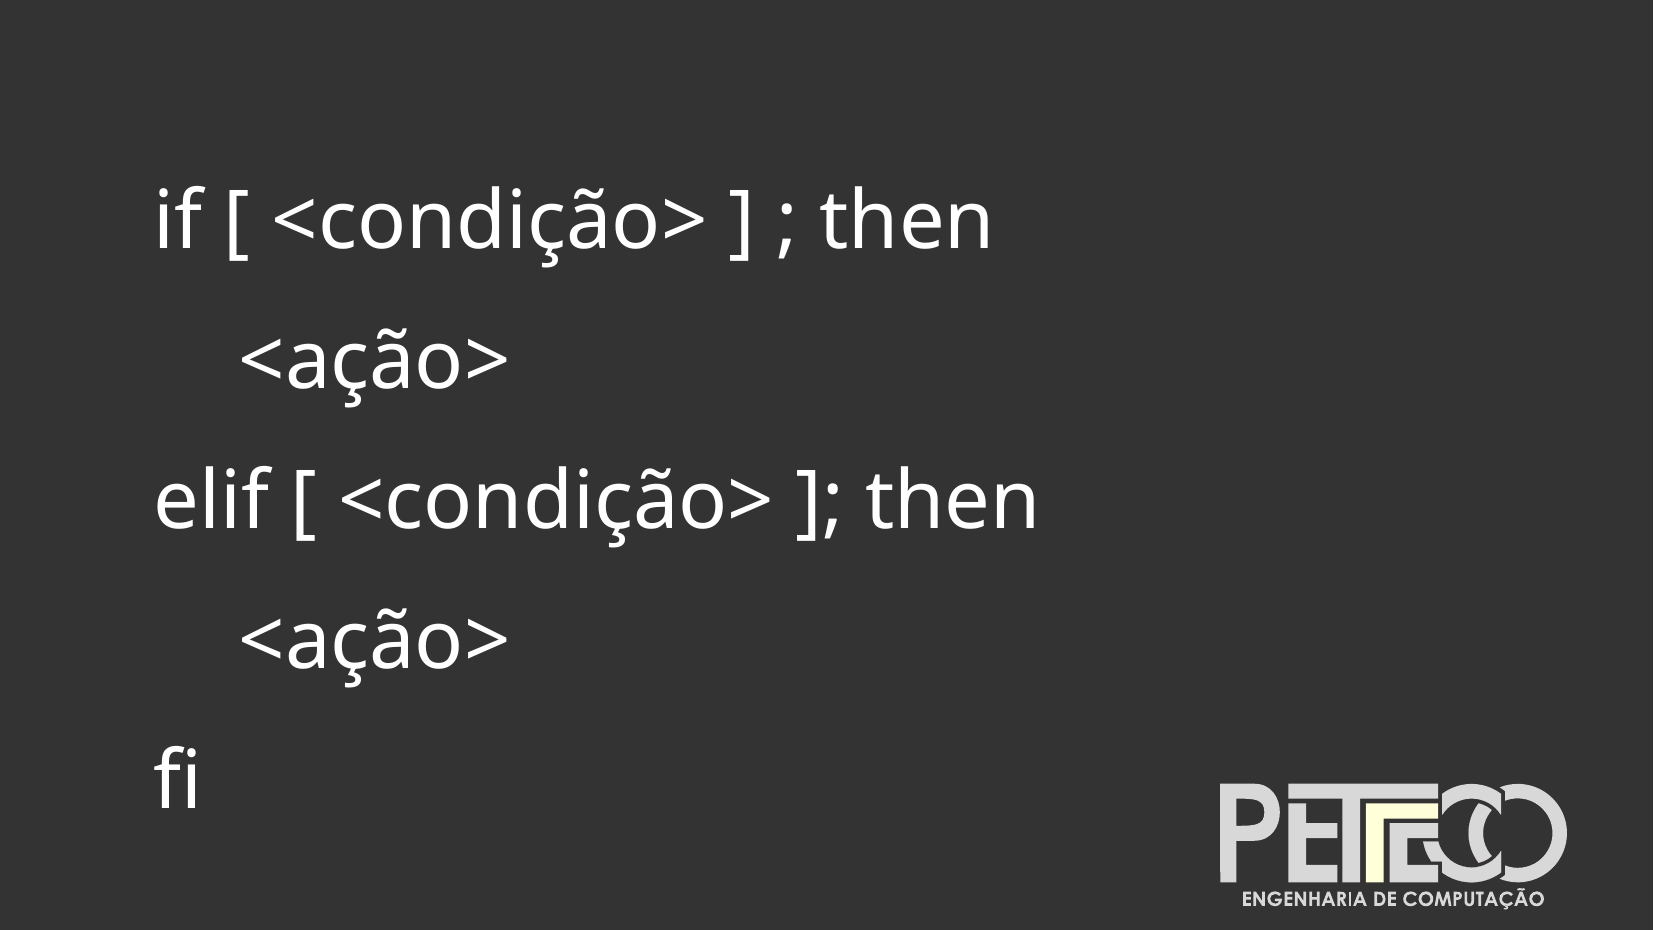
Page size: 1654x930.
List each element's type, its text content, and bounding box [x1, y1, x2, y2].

list if [ <condição> ] ; then <ação> elif [ <condição> ]; then <ação> fi [82, 161, 1571, 846]
